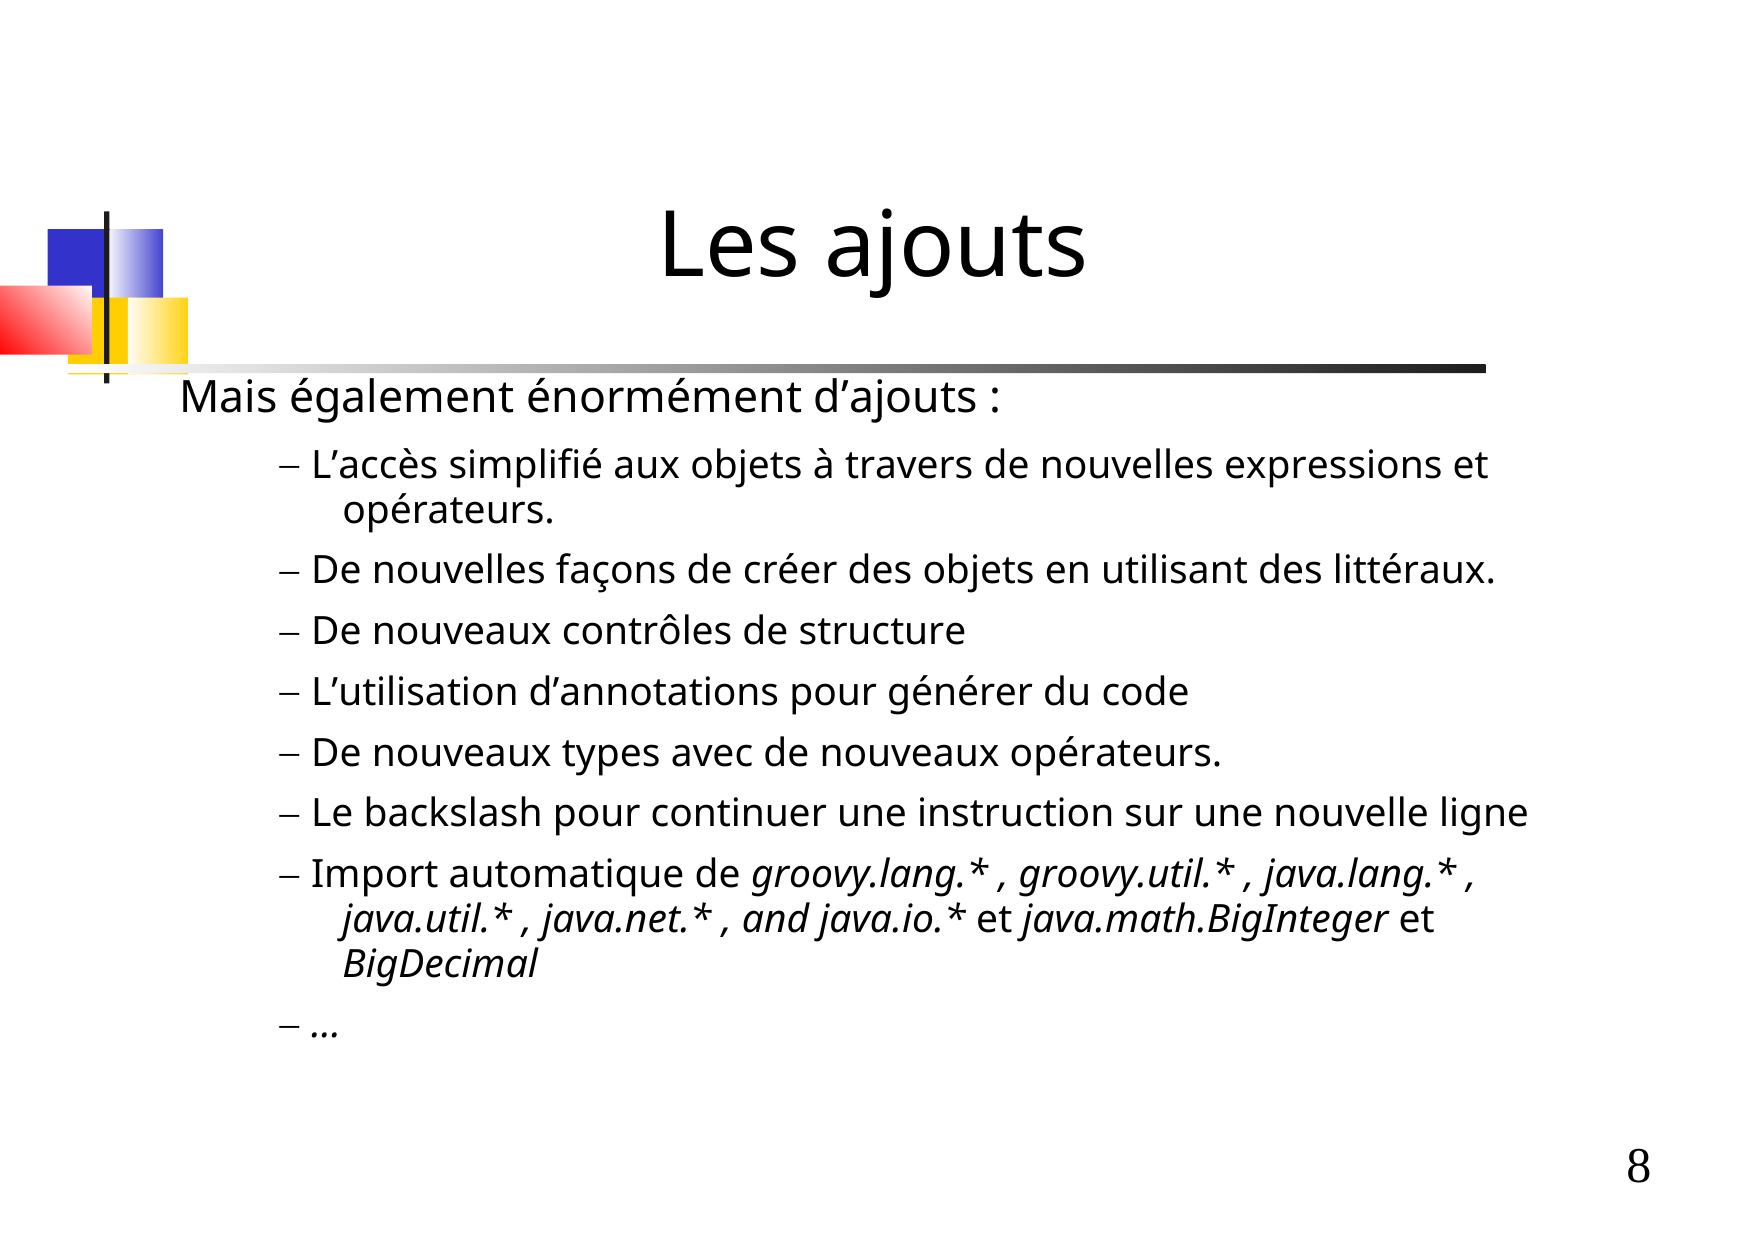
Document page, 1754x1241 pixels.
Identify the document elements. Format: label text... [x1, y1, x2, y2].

list Mais également énormément d’ajouts : L’accès simplifié aux objets à travers de nouvelles expressions et opérateurs. De nouvelles façons de créer des objets en utilisant des littéraux. De nouveaux contrôles de structure L’utilisation d’annotations pour générer du code De nouveaux types avec de nouveaux opérateurs. Le backslash pour continuer une instruction sur une nouvelle ligne Import automatique de groovy.lang.* , groovy.util.* , java.lang.* , java.util.* , java.net.* , and java.io.* et java.math.BigInteger et BigDecimal ... [179, 371, 1567, 1091]
title Les ajouts [179, 139, 1567, 351]
